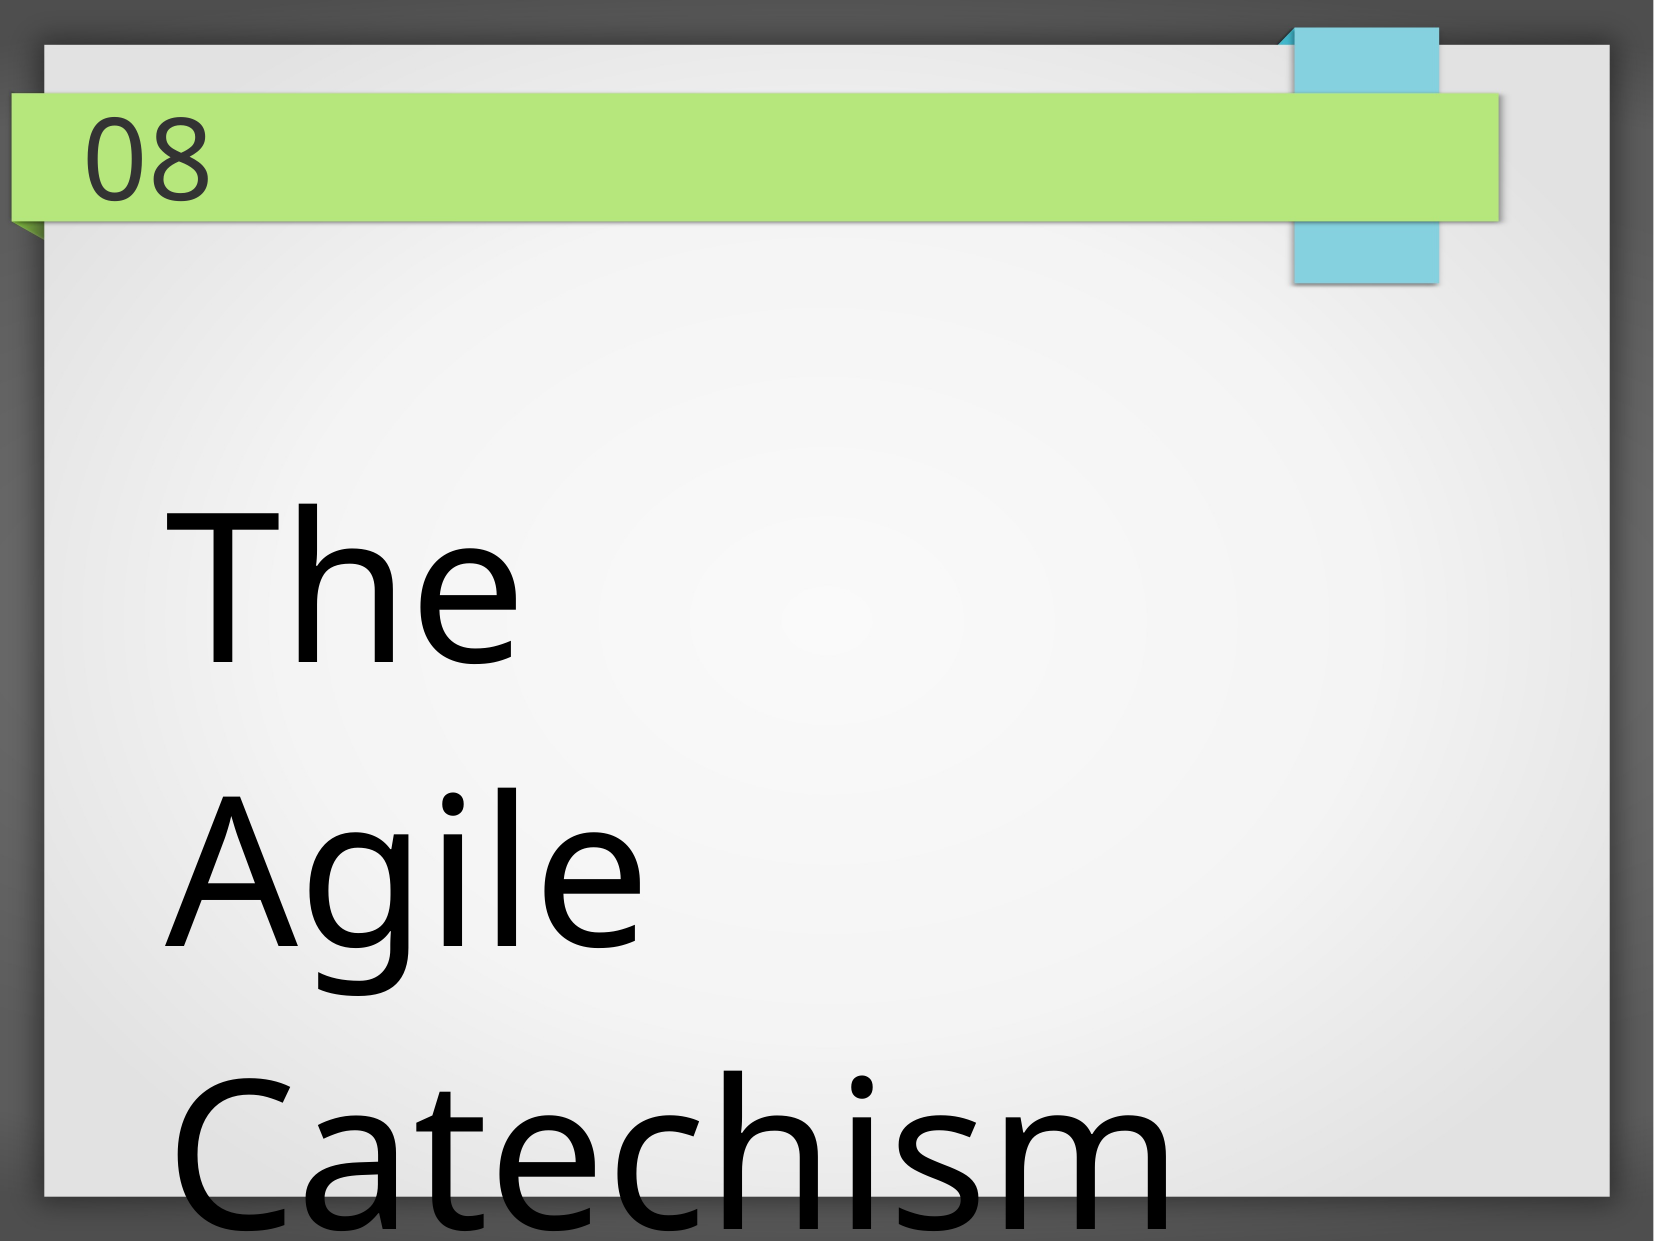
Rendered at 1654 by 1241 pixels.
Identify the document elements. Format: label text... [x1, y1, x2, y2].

subtitle The Agile Catechism [165, 343, 1538, 1052]
title 08 [82, 102, 1465, 209]
picture [0, 0, 1654, 1241]
